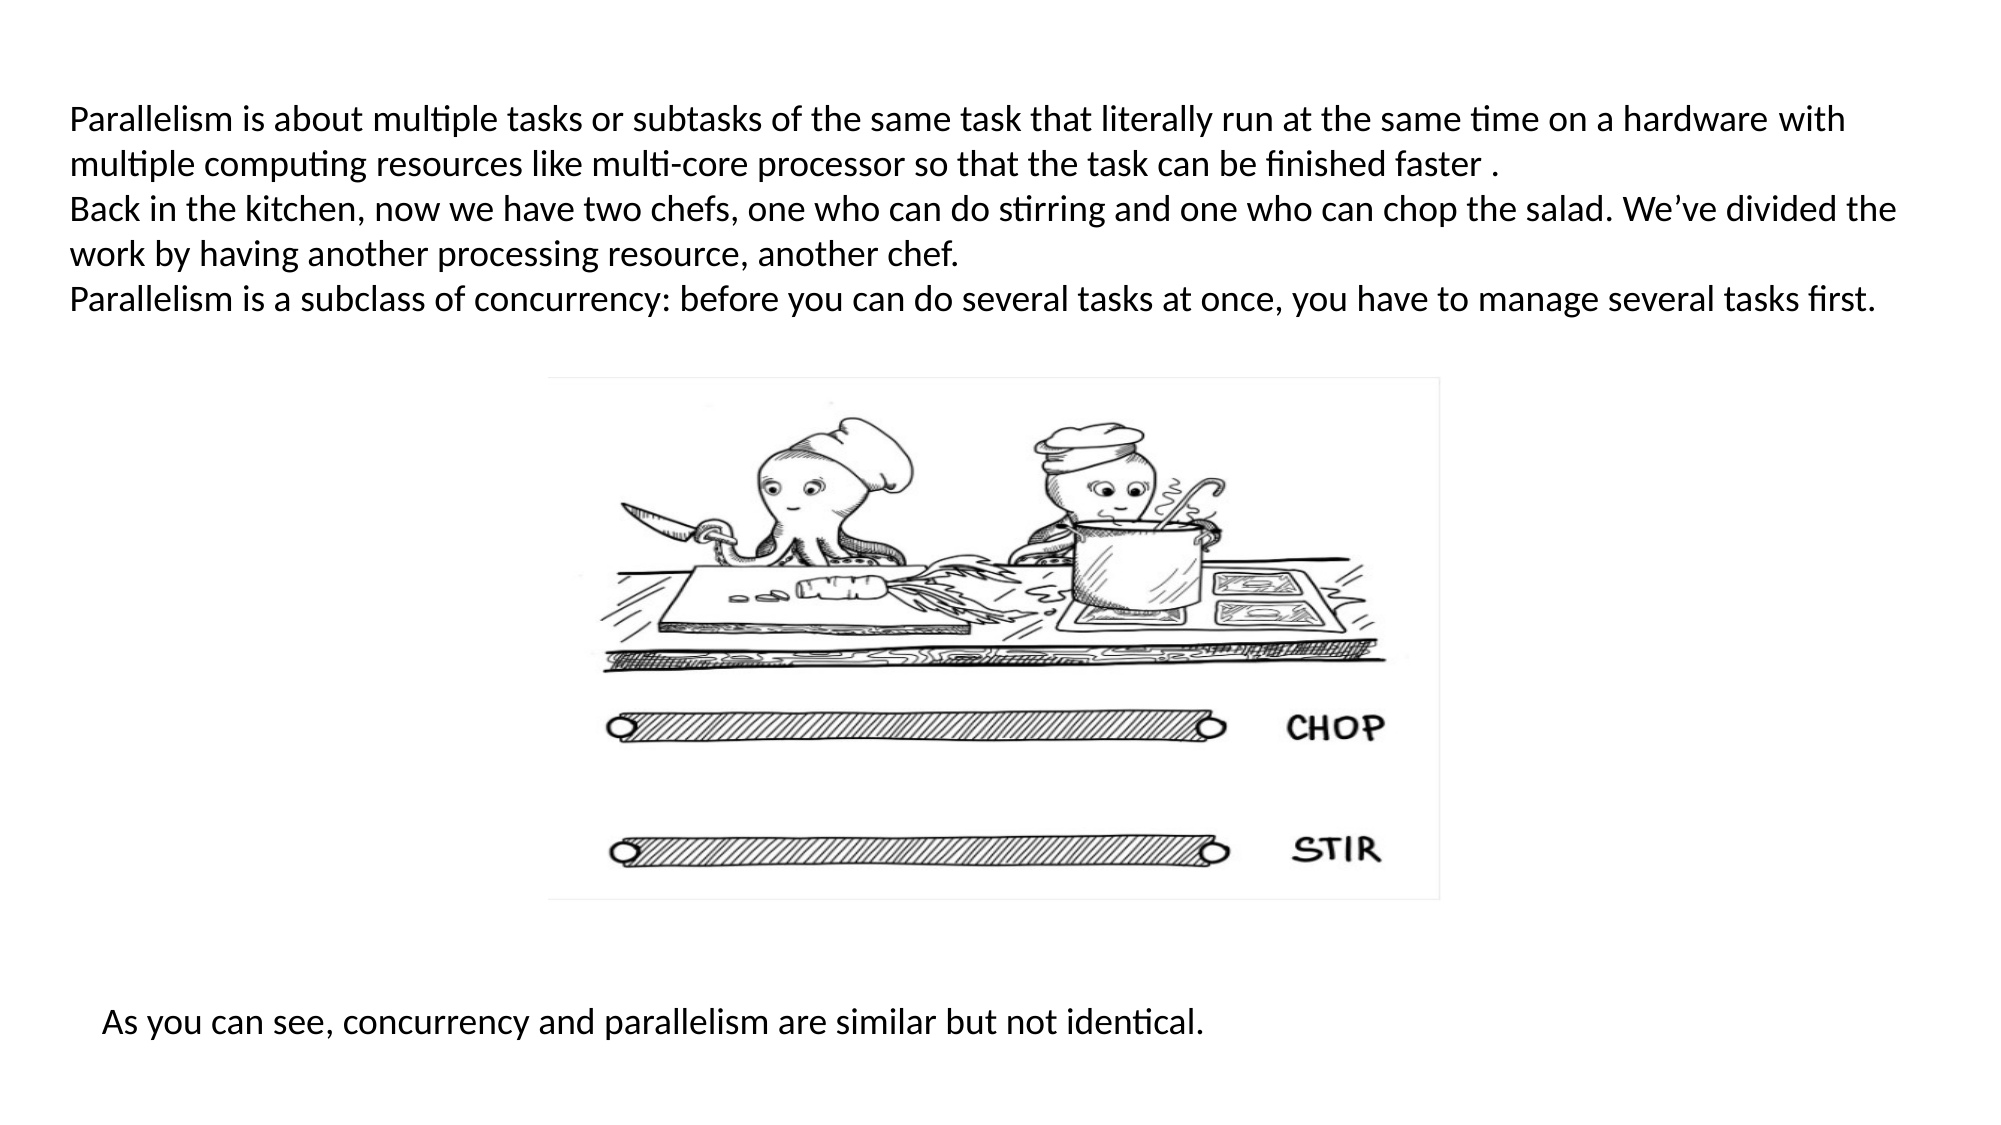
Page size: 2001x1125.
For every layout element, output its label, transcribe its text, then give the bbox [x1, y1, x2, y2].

picture [548, 376, 1442, 902]
text_box As you can see, concurrency and parallelism are similar but not identical. [86, 989, 1475, 1050]
text_box ​ Parallelism is about multiple tasks or subtasks of the same task that literally run at the same time on a hardware with multiple computing resources like multi-core processor so that the task can be finished faster .​ Back in the kitchen, now we have two chefs, one who can do stirring and one who can chop the salad. We’ve divided the work by having another processing resource, another chef. Parallelism is a subclass of concurrency: before you can do several tasks at once, you have to manage several tasks first. [54, 41, 1933, 421]
